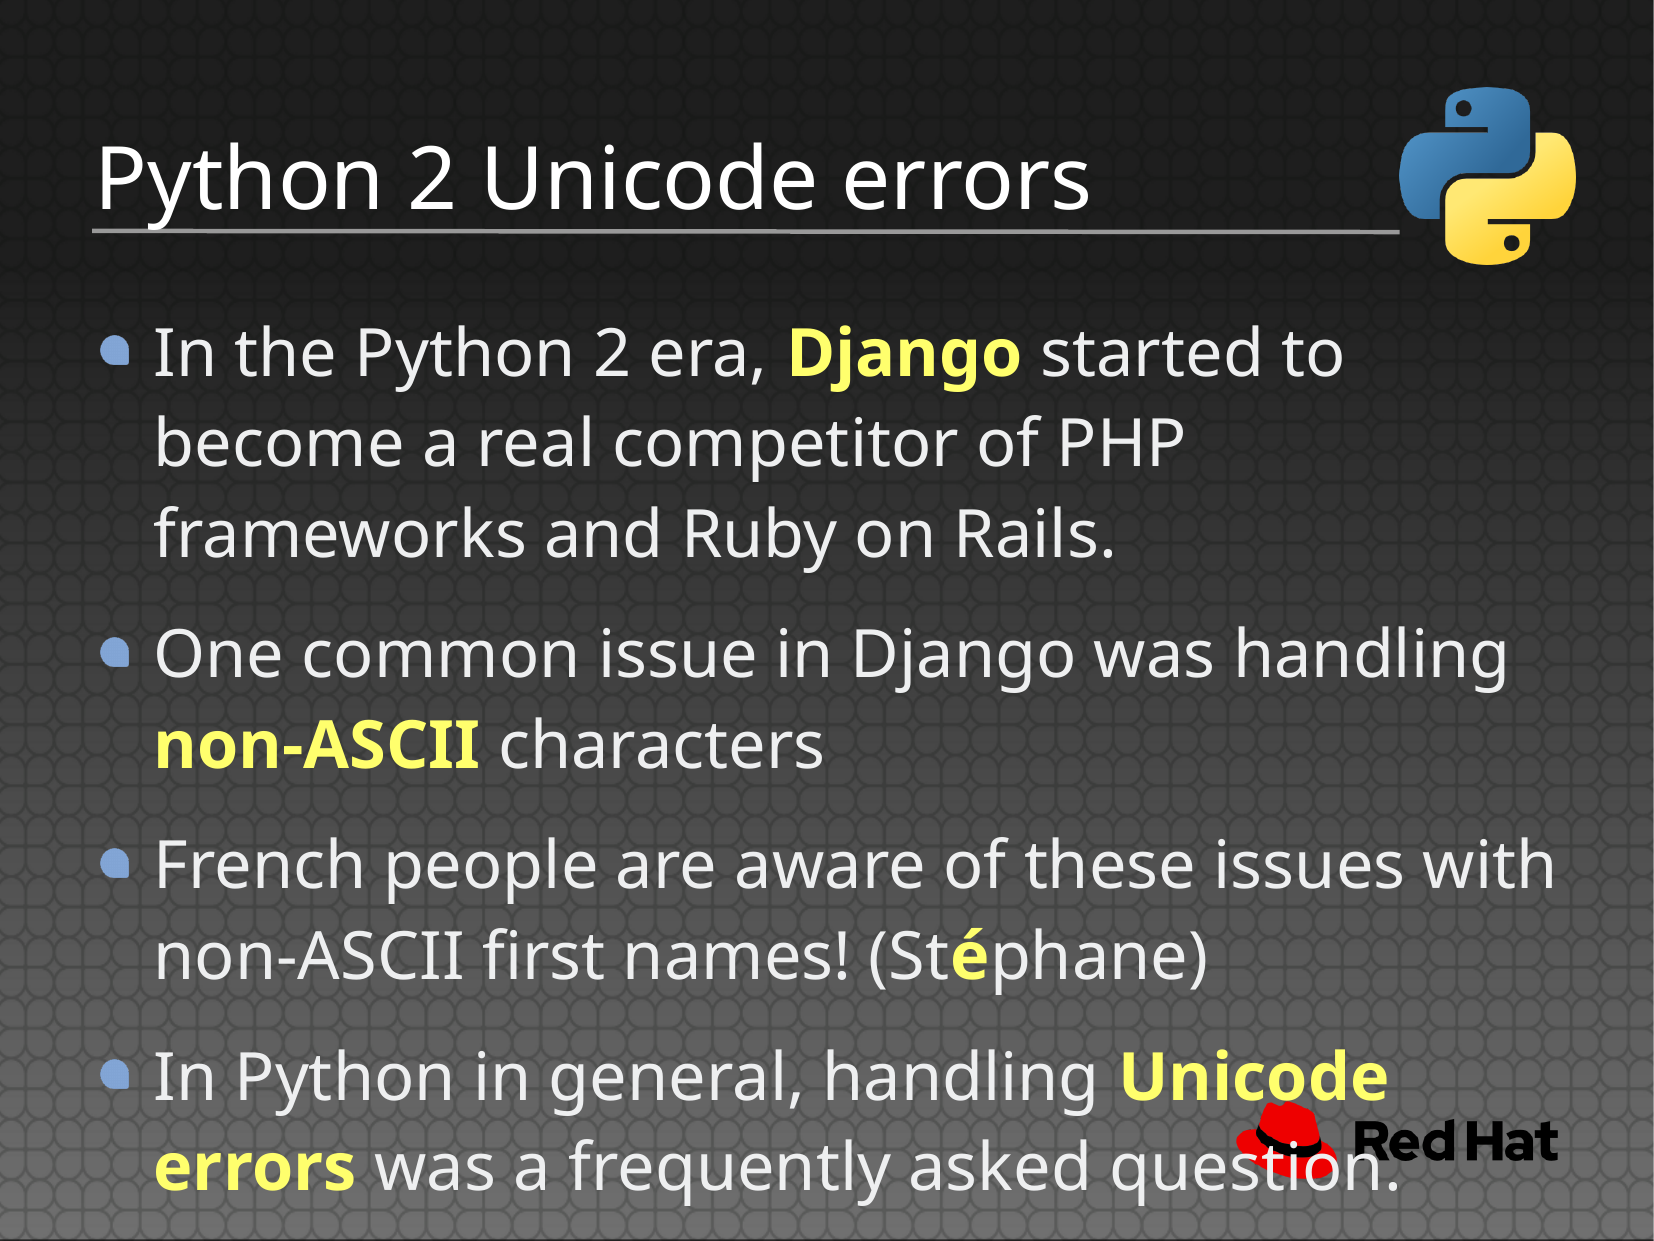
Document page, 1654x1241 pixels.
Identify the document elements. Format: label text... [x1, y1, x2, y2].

picture [0, 0, 1654, 1241]
list In the Python 2 era, Django started to become a real competitor of PHP frameworks and Ruby on Rails. One common issue in Django was handling non-ASCII characters French people are aware of these issues with non-ASCII first names! (Stéphane) In Python in general, handling Unicode errors was a frequently asked question. [82, 304, 1571, 1062]
title Python 2 Unicode errors [94, 100, 1426, 251]
